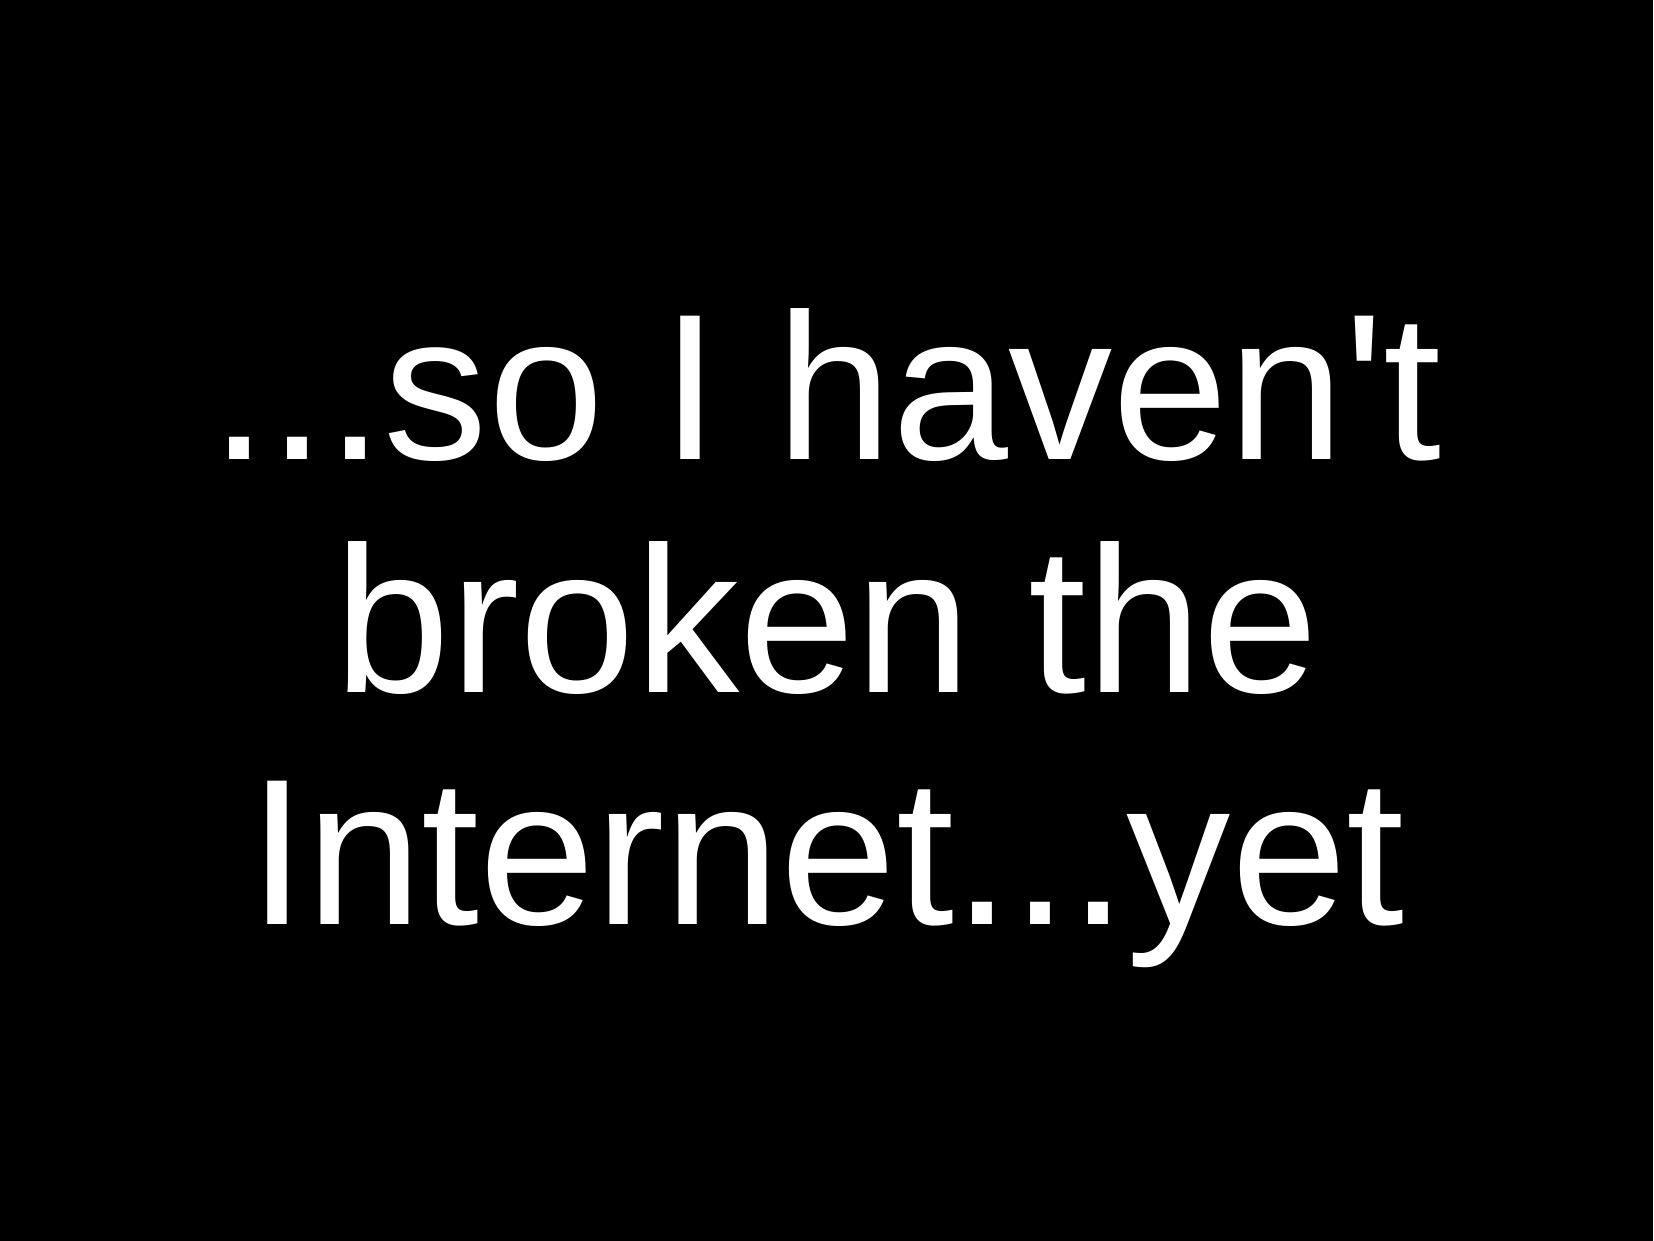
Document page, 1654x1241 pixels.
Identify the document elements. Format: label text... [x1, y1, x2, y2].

title ...so I haven't broken the Internet...yet [82, 101, 1571, 1140]
